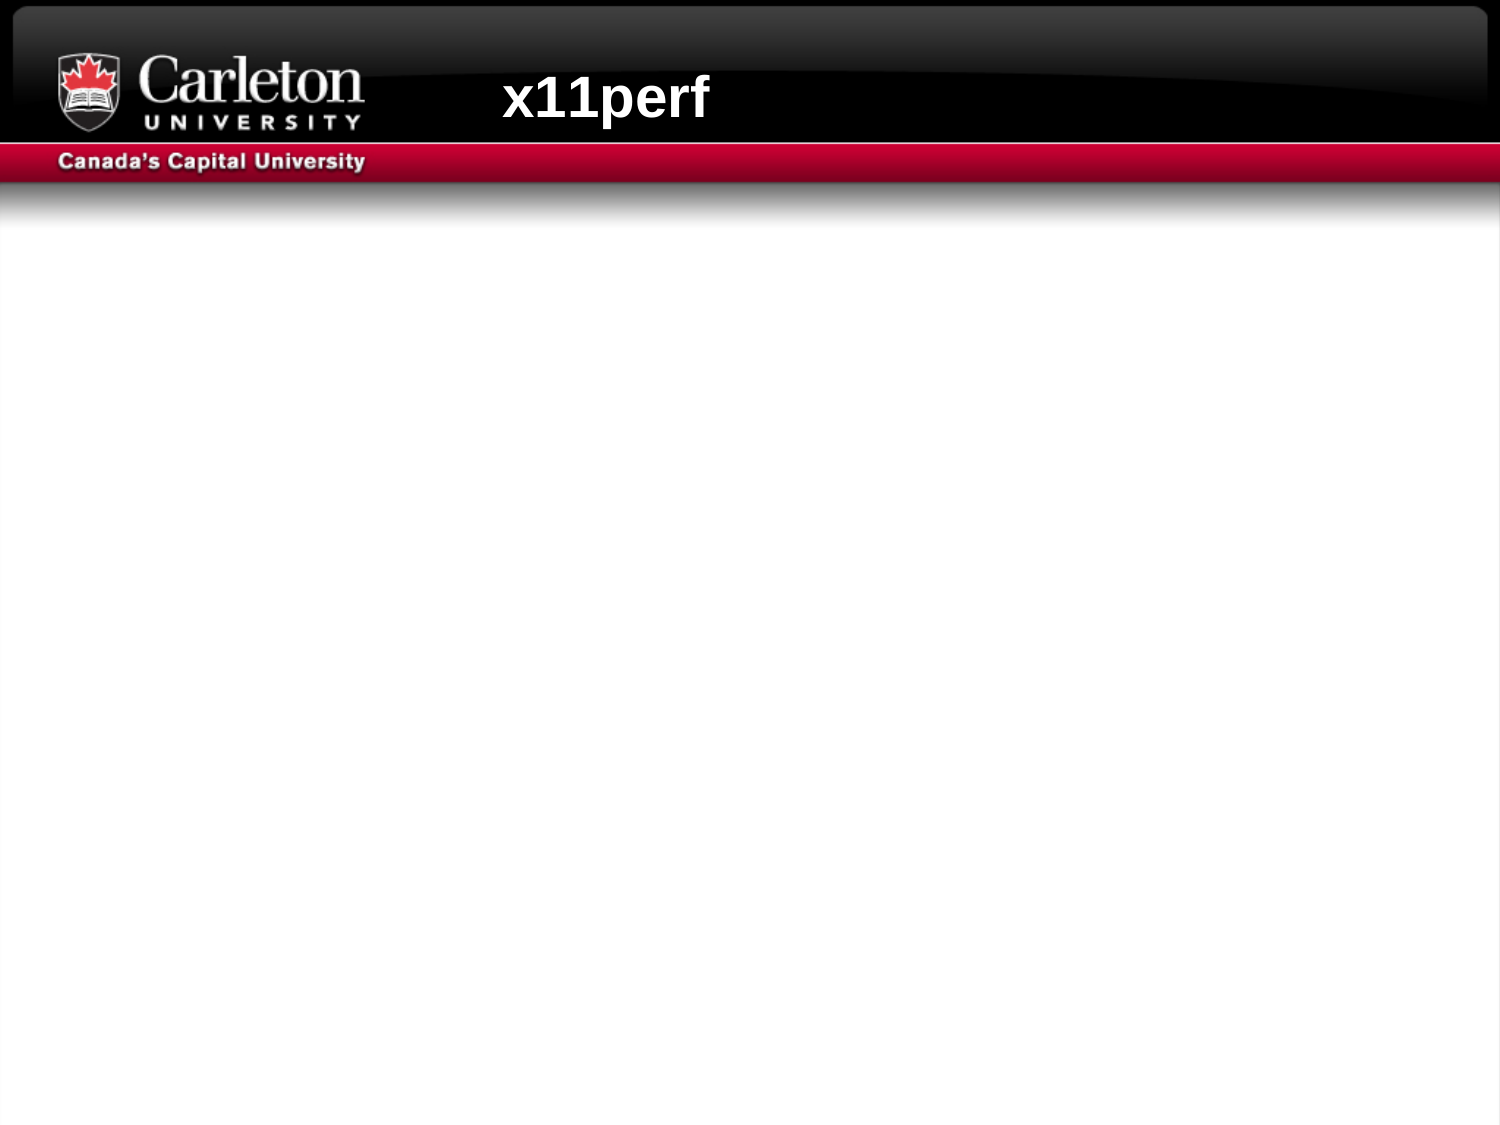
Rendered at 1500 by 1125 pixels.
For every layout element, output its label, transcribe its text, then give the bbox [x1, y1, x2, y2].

title x11perf [487, 37, 1438, 150]
picture [0, 0, 1500, 1125]
